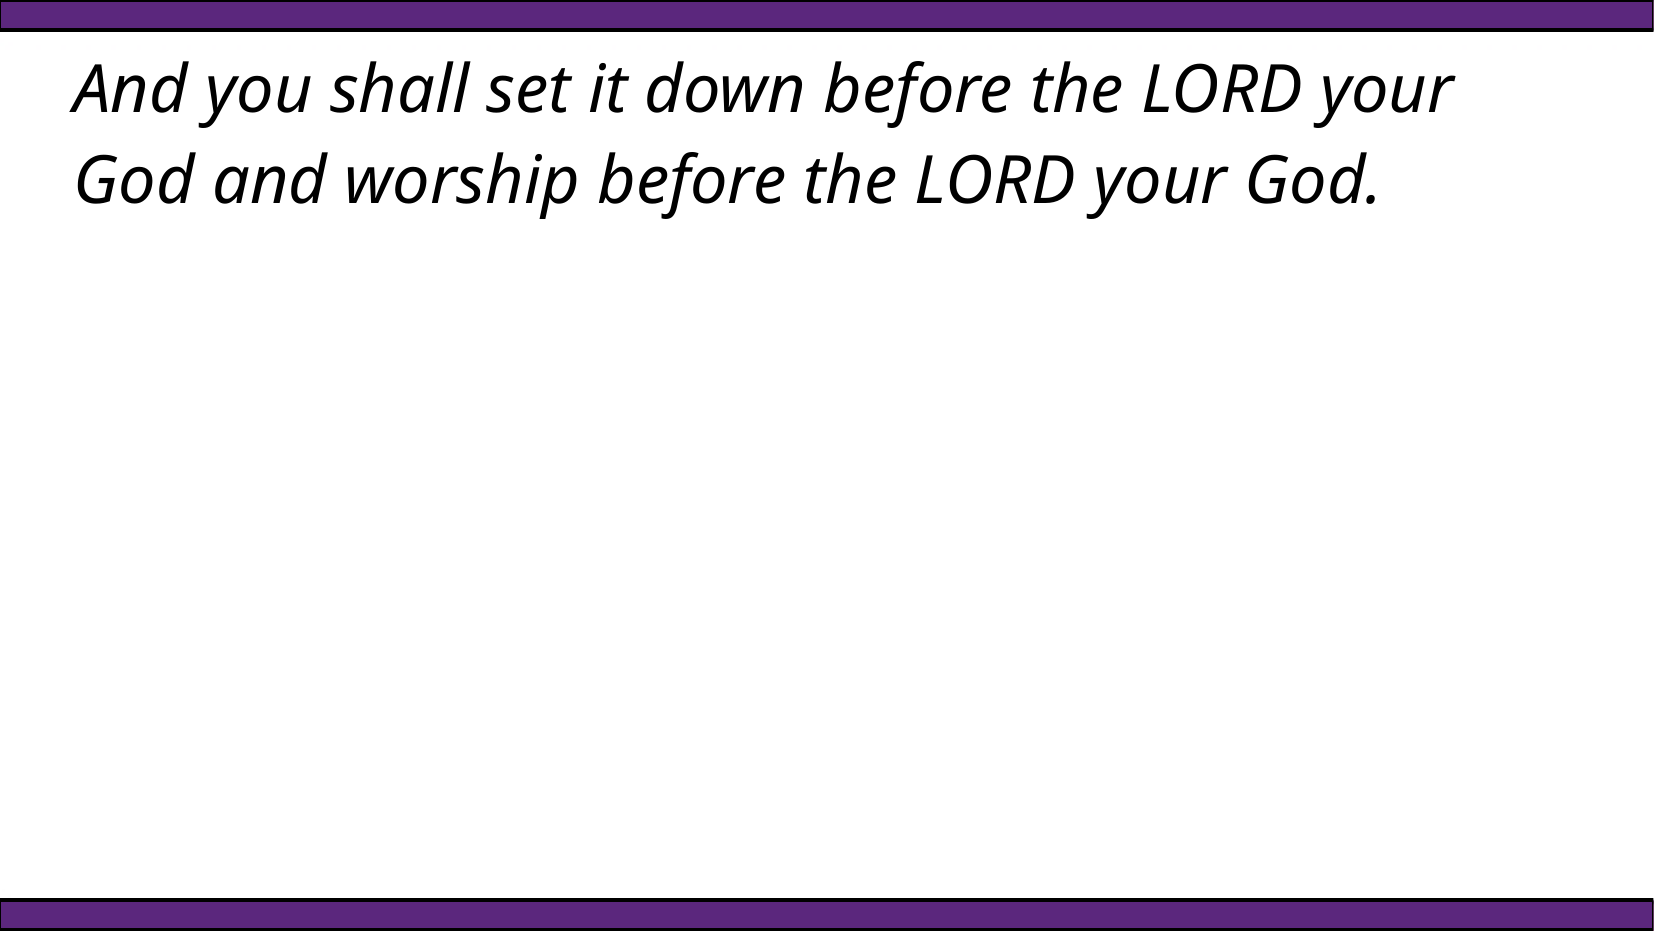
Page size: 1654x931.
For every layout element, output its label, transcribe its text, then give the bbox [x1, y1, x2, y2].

text_box And you shall set it down before the LORD your God and worship before the LORD your God. [58, 34, 1589, 271]
text_box [0, 0, 1654, 31]
text_box [0, 900, 1654, 931]
picture [0, 31, 1654, 900]
